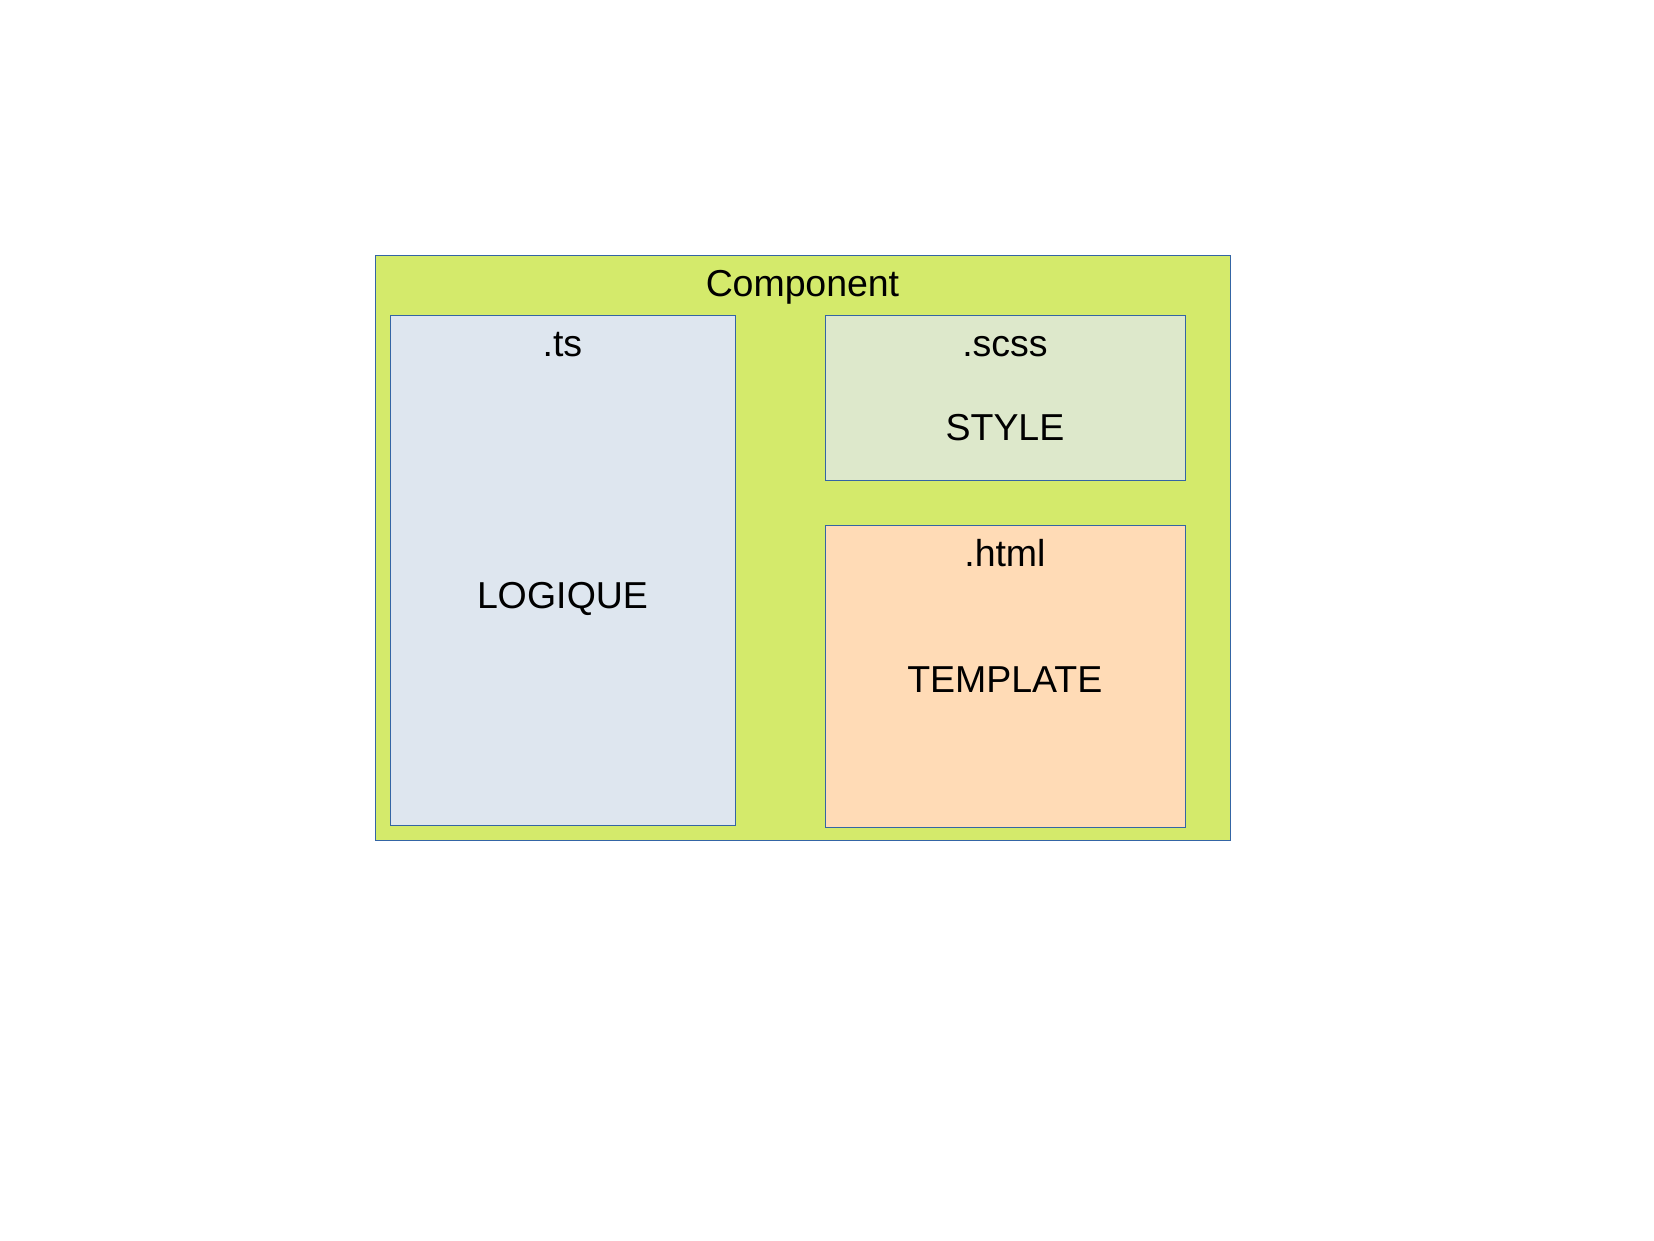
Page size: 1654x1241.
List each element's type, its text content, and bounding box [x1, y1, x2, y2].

text_box .html TEMPLATE [825, 525, 1186, 828]
text_box .scss STYLE [825, 315, 1186, 481]
text_box Component [375, 255, 1231, 841]
text_box .ts LOGIQUE [390, 315, 736, 826]
